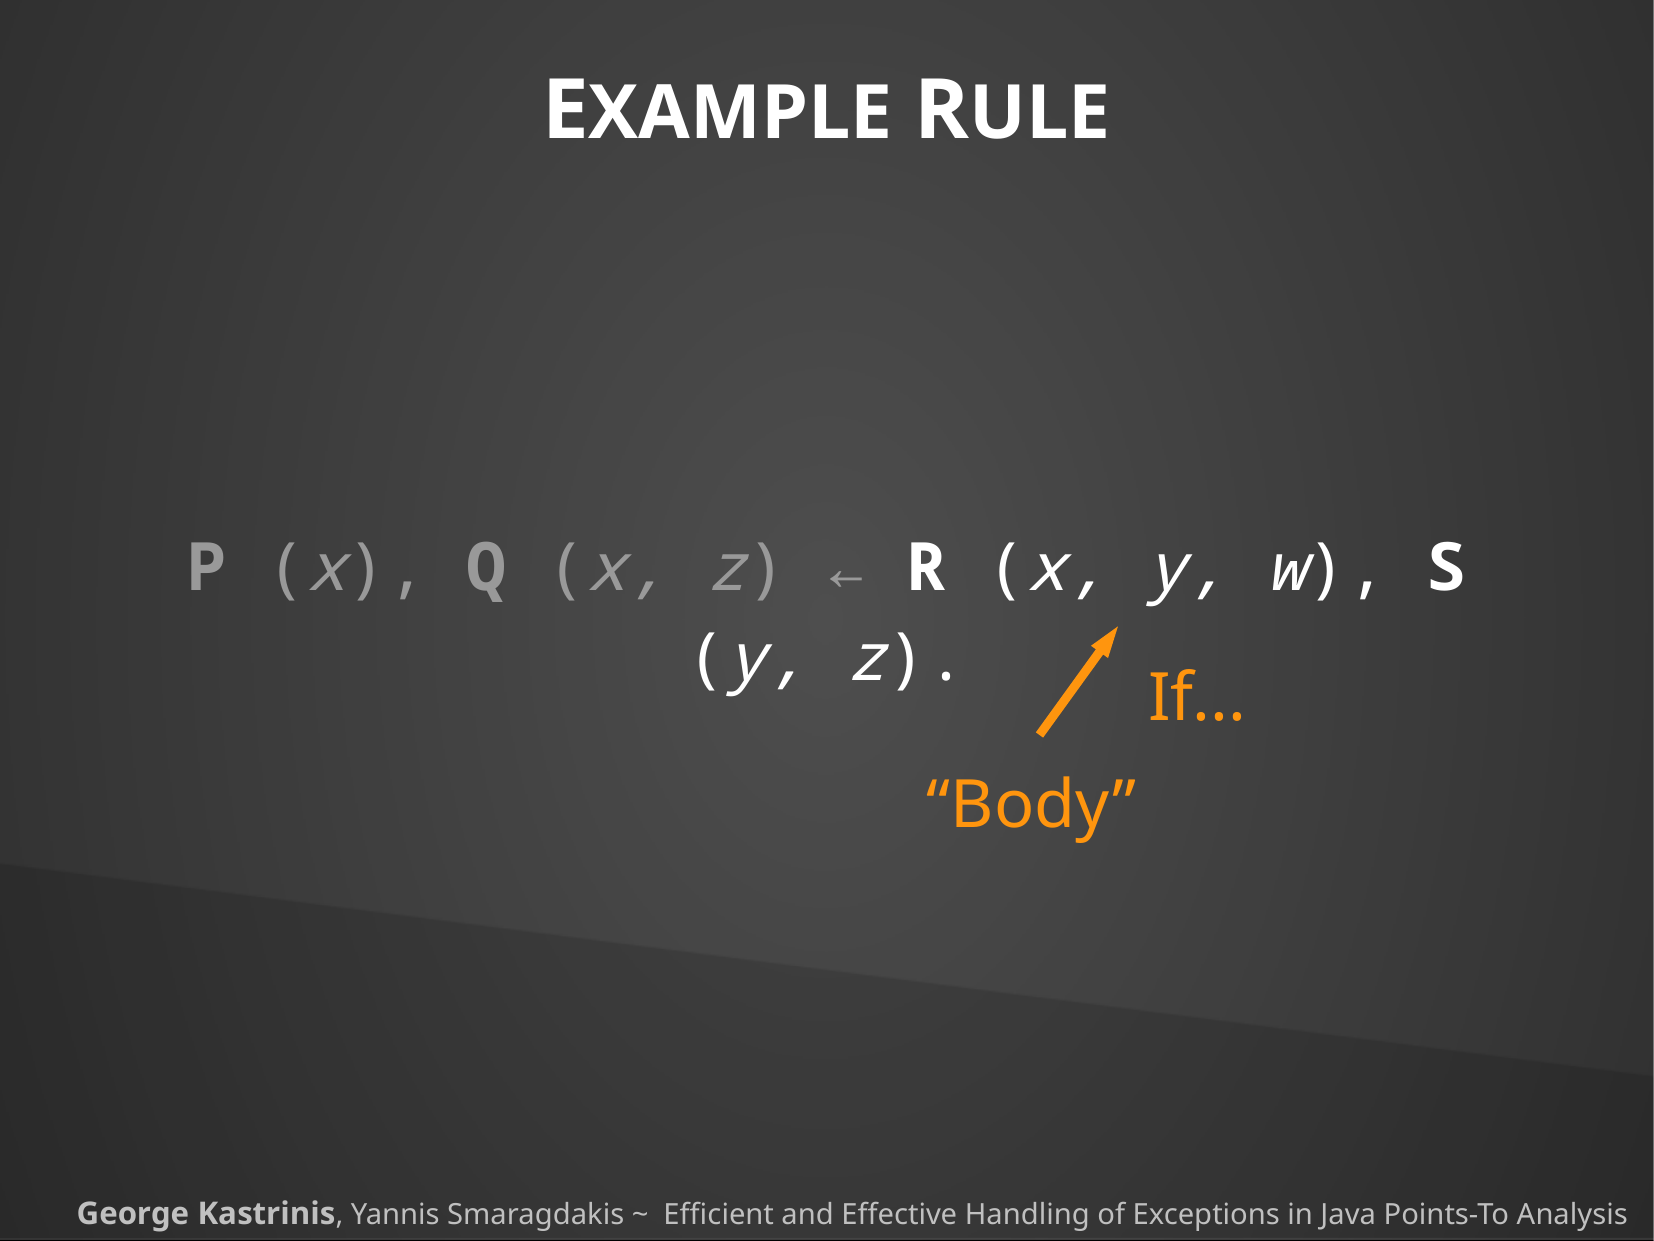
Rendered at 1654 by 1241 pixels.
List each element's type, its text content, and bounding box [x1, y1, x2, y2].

text_box P (x), Q (x, z) ← R (x, y, w), S (y, z). [129, 511, 1525, 612]
text_box If... [1133, 641, 1253, 731]
picture [0, 0, 1654, 1241]
text_box “Body” [911, 748, 1152, 839]
text_box EXAMPLE RULE [489, 41, 1165, 151]
